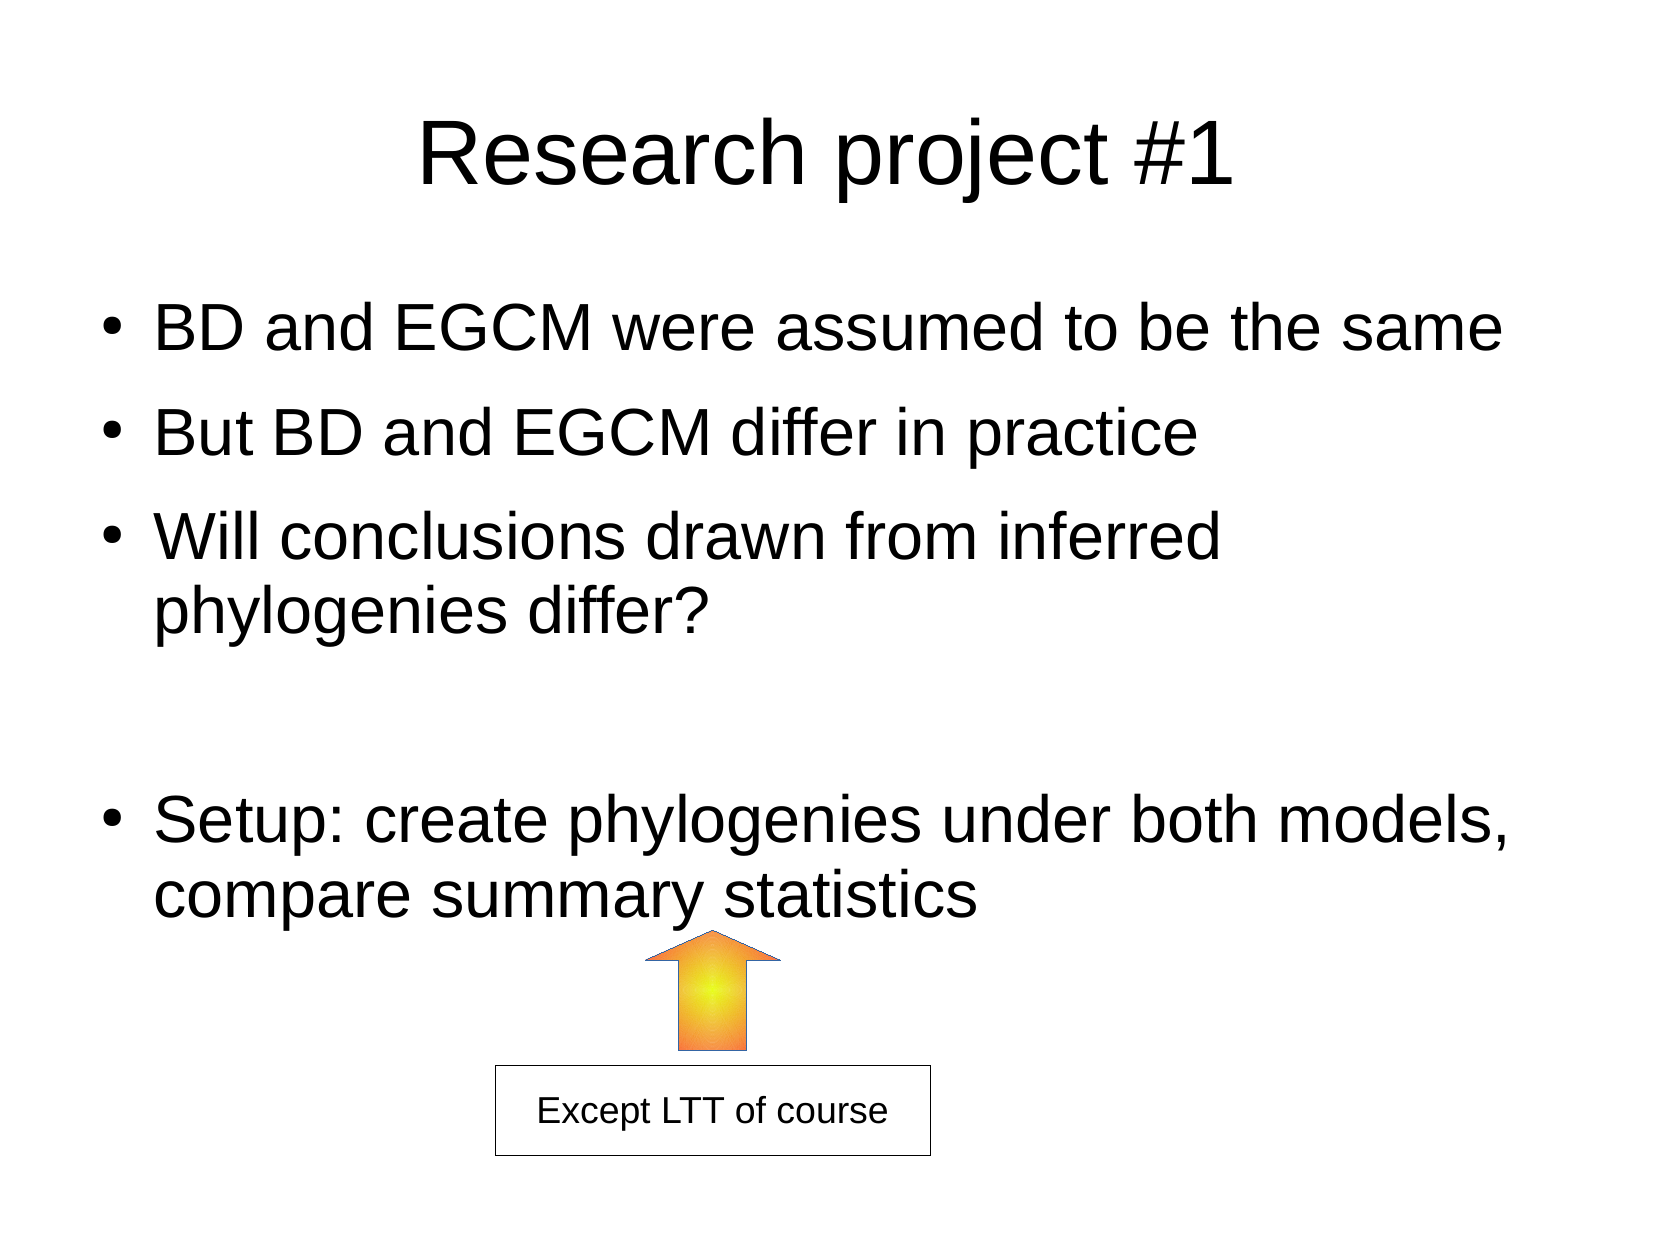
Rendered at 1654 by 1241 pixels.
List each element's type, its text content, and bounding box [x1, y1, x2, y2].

title Research project #1 [82, 49, 1571, 257]
text_box [645, 930, 781, 1051]
text_box Except LTT of course [495, 1065, 931, 1156]
list BD and EGCM were assumed to be the same But BD and EGCM differ in practice Will conclusions drawn from inferred phylogenies differ? Setup: create phylogenies under both models, compare summary statistics [82, 290, 1571, 1010]
